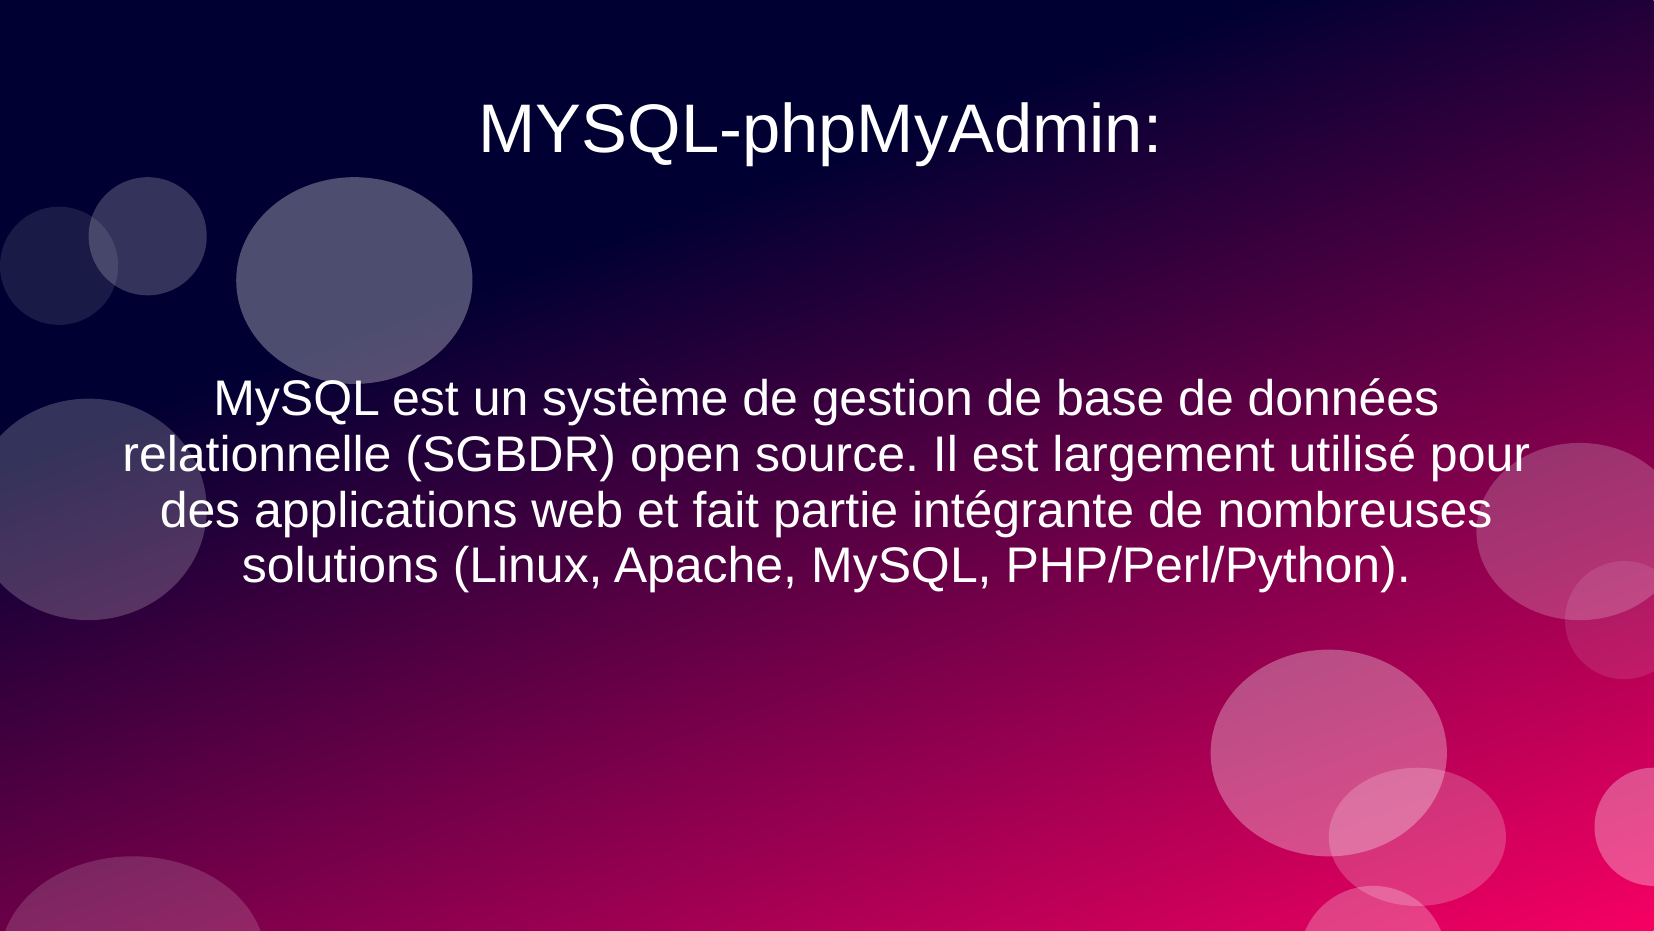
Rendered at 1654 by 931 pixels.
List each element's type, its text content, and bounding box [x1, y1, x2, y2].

subtitle MySQL est un système de gestion de base de données relationnelle (SGBDR) open source. Il est largement utilisé pour des applications web et fait partie intégrante de nombreuses solutions (Linux, Apache, MySQL, PHP/Perl/Python). [82, 206, 1571, 758]
title MYSQL-phpMyAdmin: [76, 51, 1565, 207]
